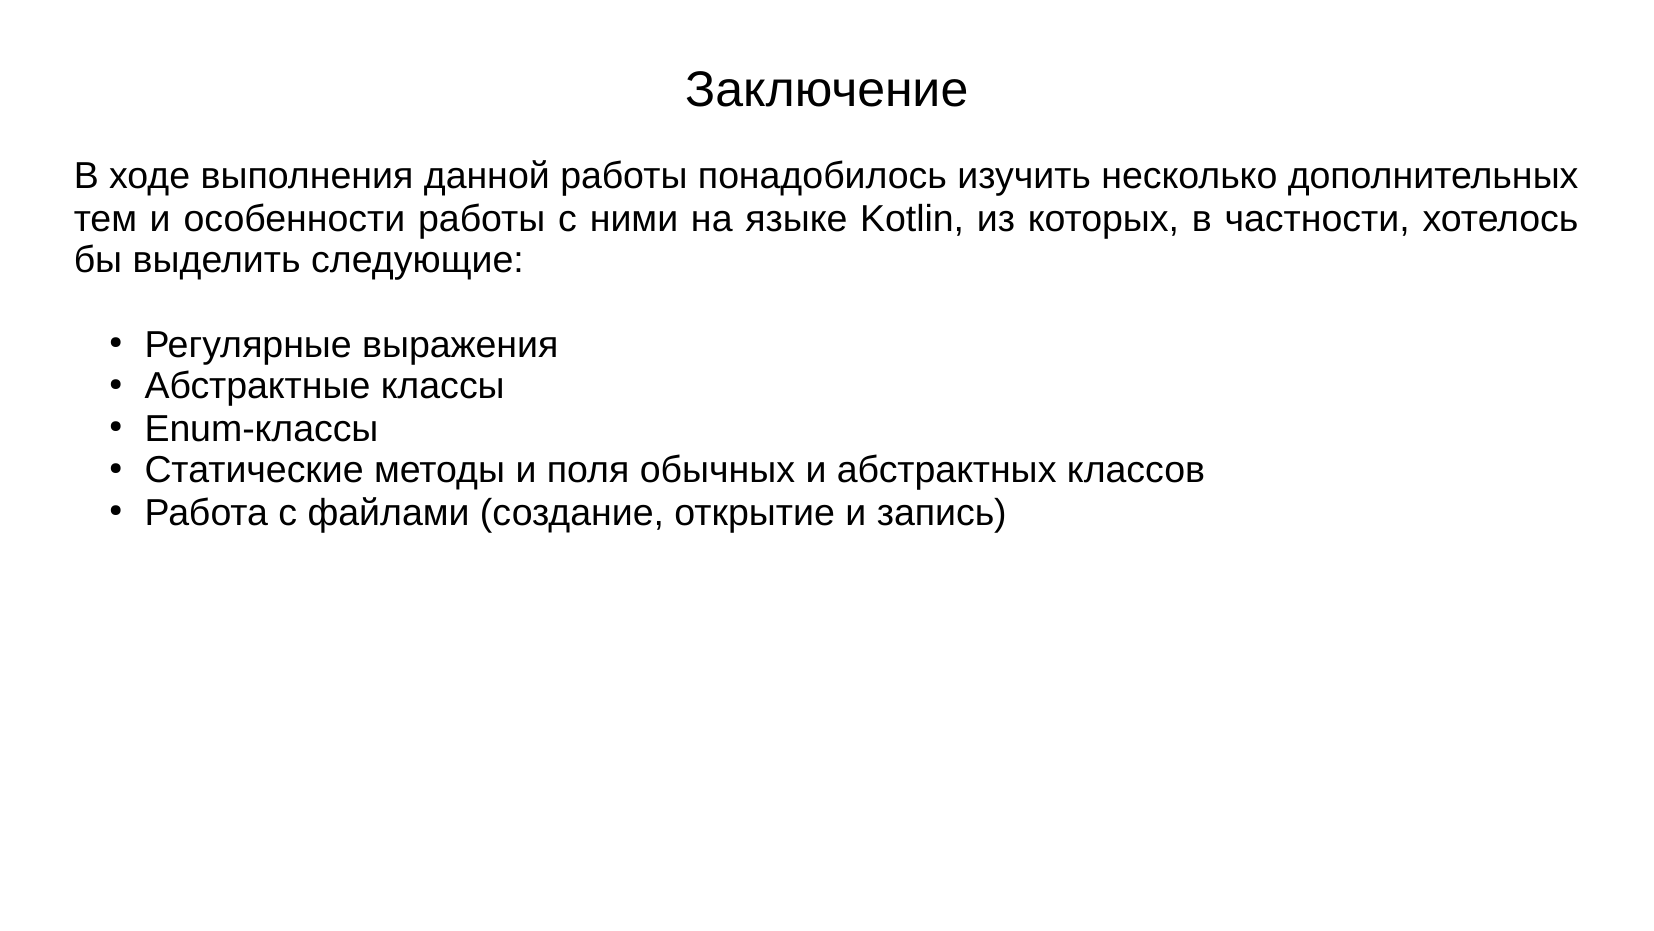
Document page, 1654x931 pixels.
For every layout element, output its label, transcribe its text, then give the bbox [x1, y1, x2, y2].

text_box В ходе выполнения данной работы понадобилось изучить несколько дополнительных тем и особенности работы с ними на языке Kotlin, из которых, в частности, хотелось бы выделить следующие: Регулярные выражения Абстрактные классы Enum-классы Статические методы и поля обычных и абстрактных классов Работа с файлами (создание, открытие и запись) [59, 147, 1595, 857]
title Заключение [59, 59, 1595, 119]
